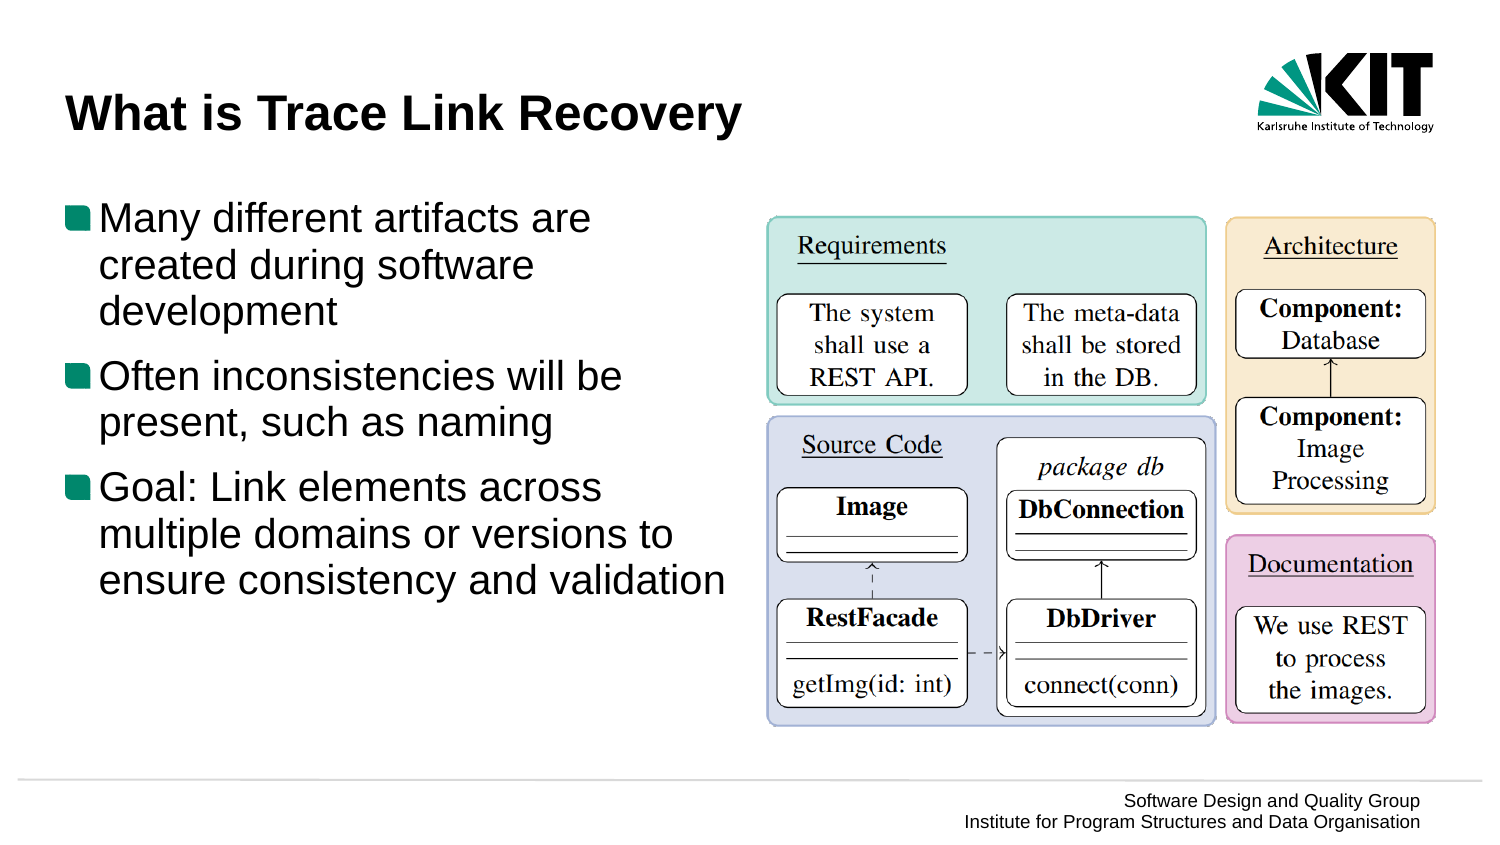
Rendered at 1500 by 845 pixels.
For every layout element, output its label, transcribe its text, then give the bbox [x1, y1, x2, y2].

list Many different artifacts are created during software development Often inconsistencies will be present, such as naming Goal: Link elements across multiple domains or versions to ensure consistency and validation [64, 194, 734, 748]
title What is Trace Link Recovery [64, 45, 1170, 183]
picture [766, 194, 1436, 747]
